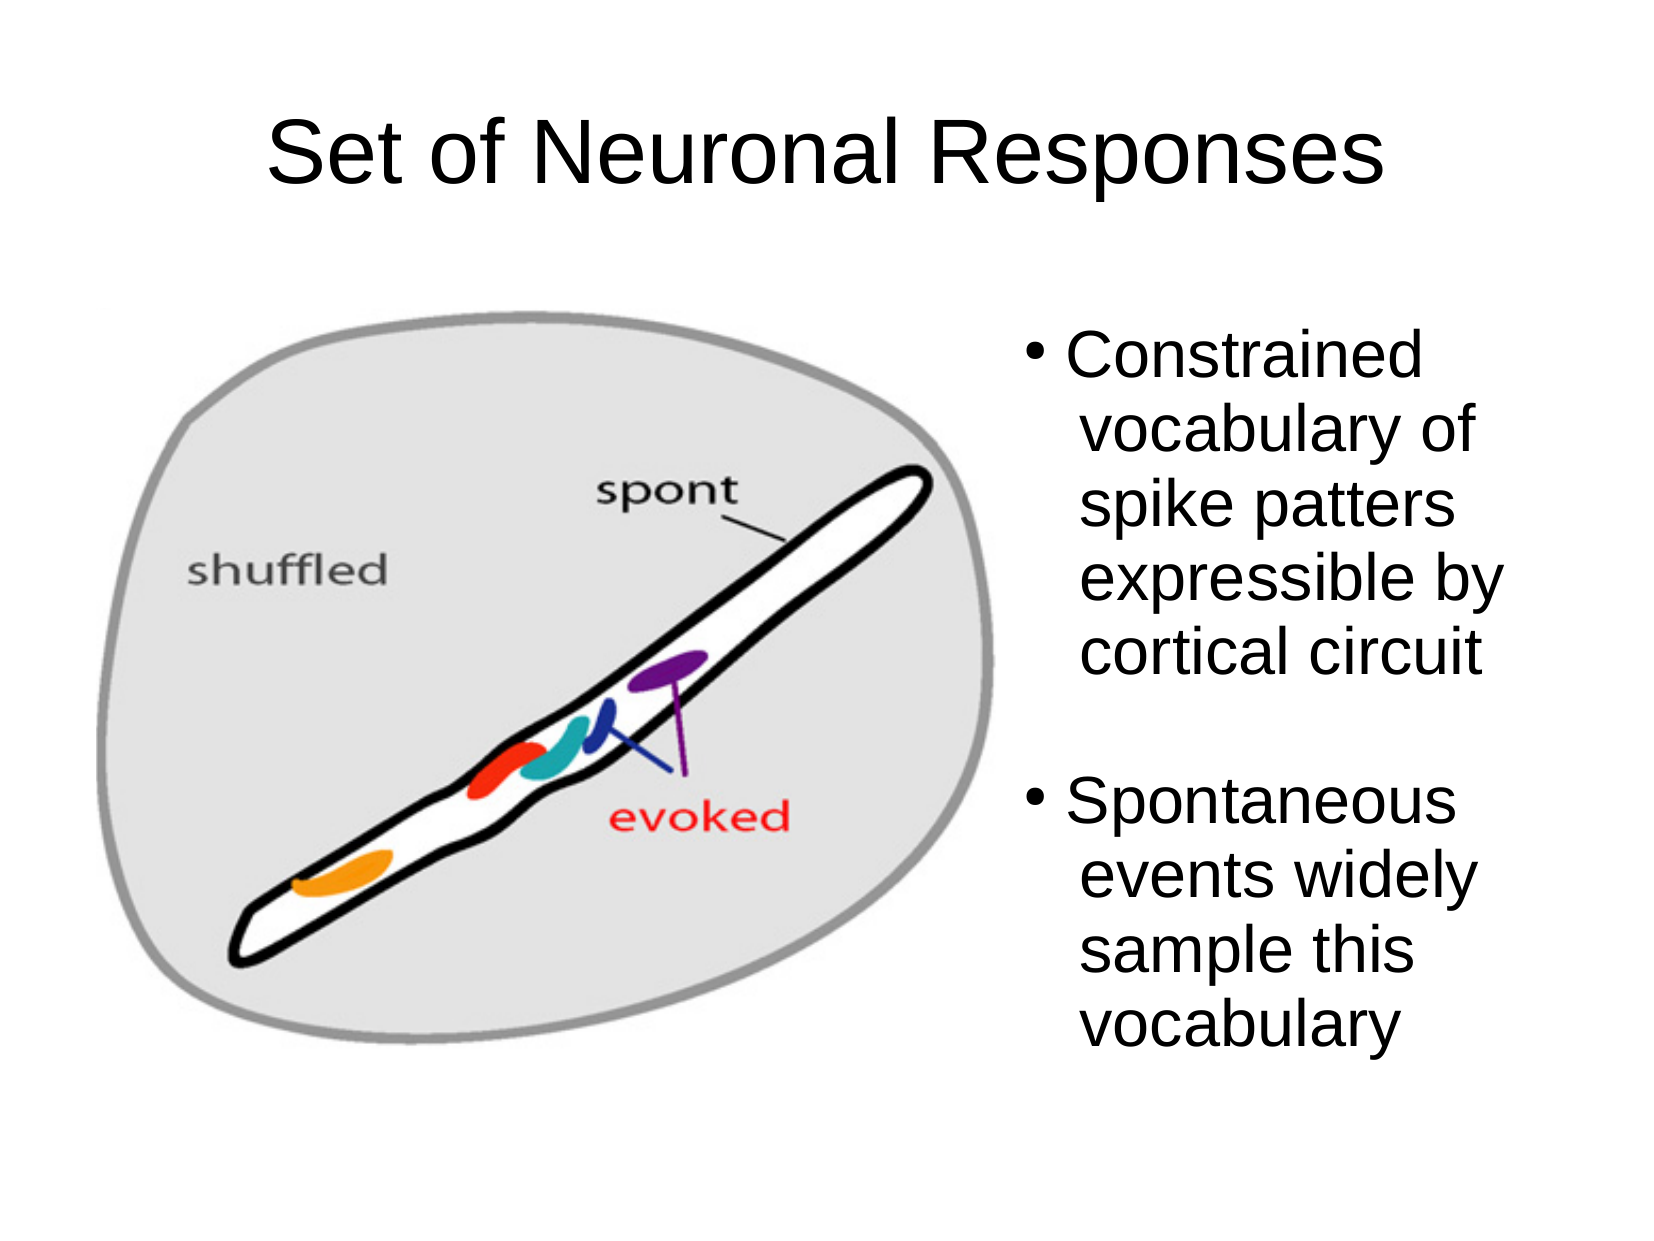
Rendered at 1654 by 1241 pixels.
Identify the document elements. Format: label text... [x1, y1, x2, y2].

text_box Constrained vocabulary of spike patters expressible by cortical circuit Spontaneous events widely sample this vocabulary [1023, 240, 1648, 1059]
title Set of Neuronal Responses [82, 49, 1571, 257]
picture [96, 308, 998, 1089]
